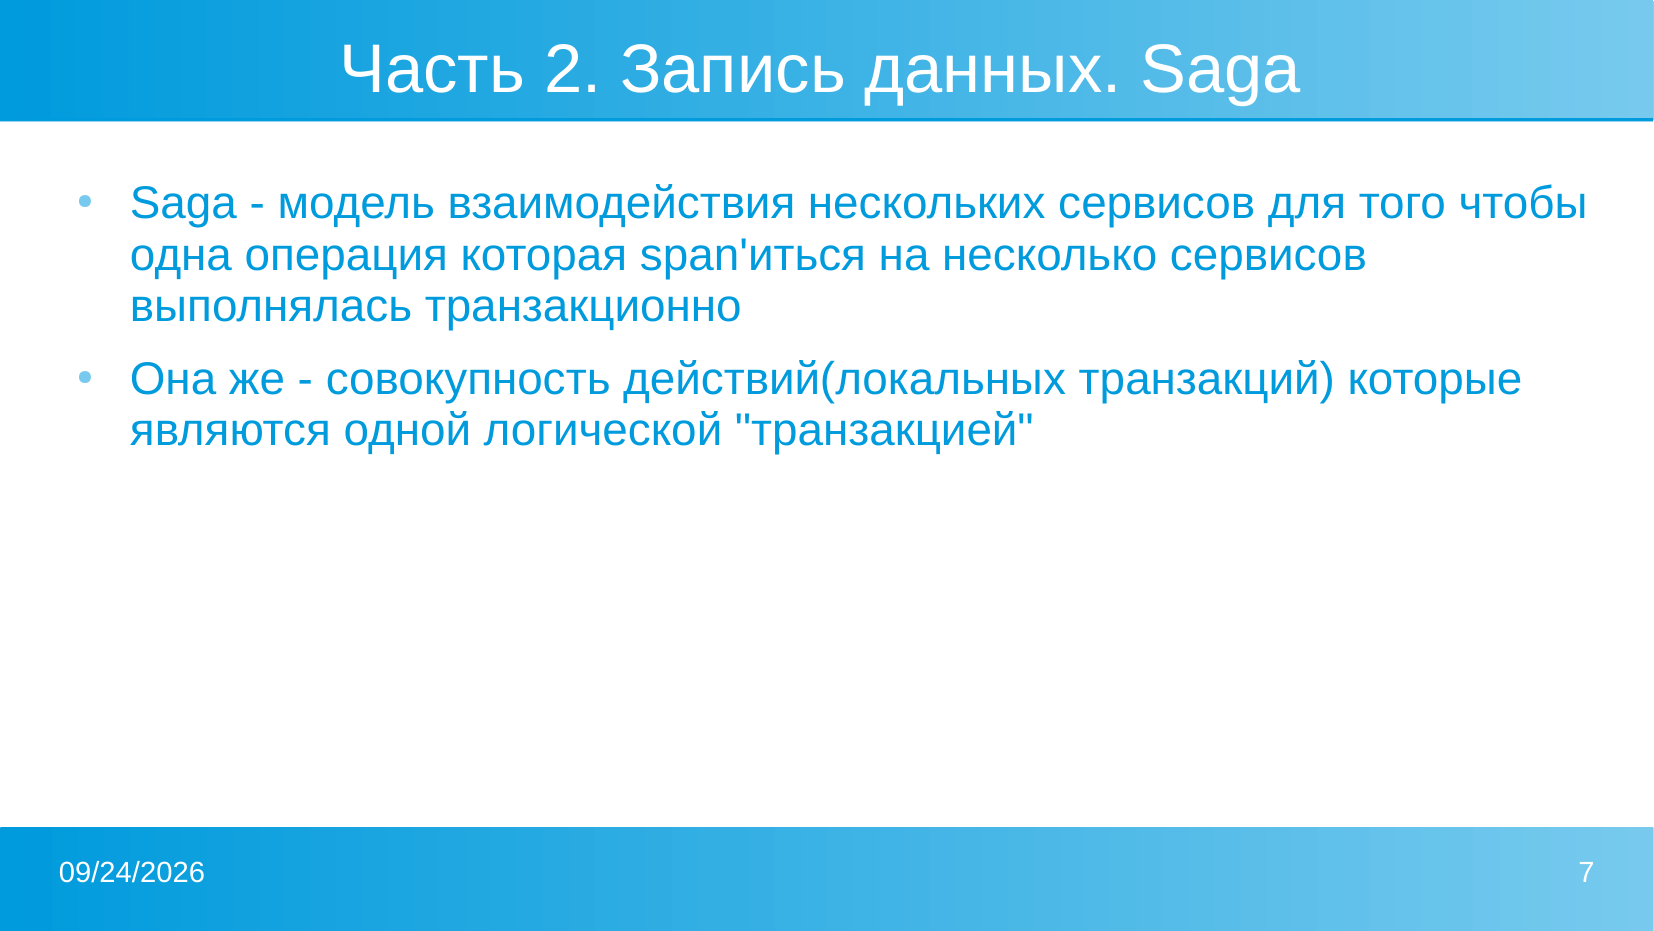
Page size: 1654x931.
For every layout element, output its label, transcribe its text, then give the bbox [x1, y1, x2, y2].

title Часть 2. Запись данных. Saga [59, 29, 1595, 108]
list Saga - модель взаимодействия нескольких сервисов для того чтобы одна операция которая span'иться на несколько сервисов выполнялась транзакционно Она же - совокупность действий(локальных транзакций) которые являются одной логической "транзакцией" [59, 177, 1595, 768]
